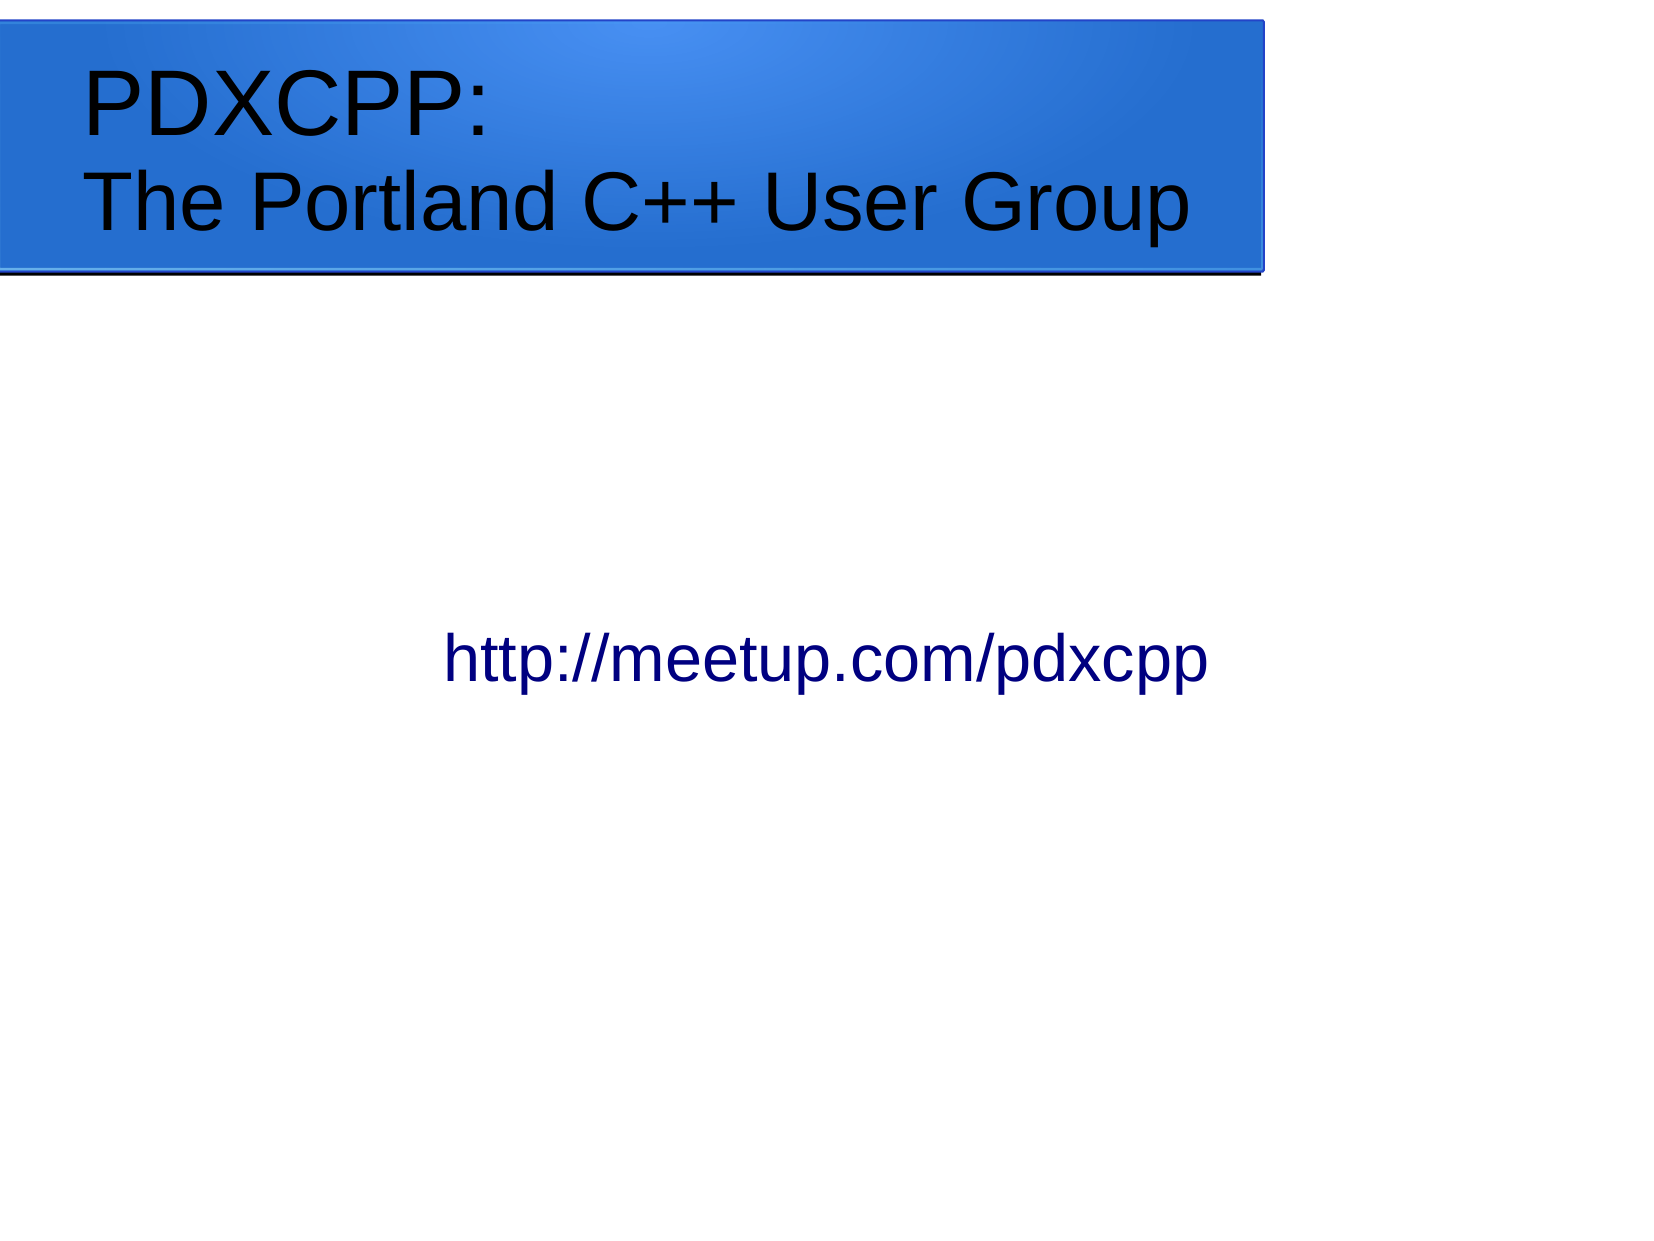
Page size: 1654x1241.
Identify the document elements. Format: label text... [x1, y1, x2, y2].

title PDXCPP: The Portland C++ User Group [82, 47, 1235, 252]
subtitle http://meetup.com/pdxcpp [82, 299, 1571, 1019]
